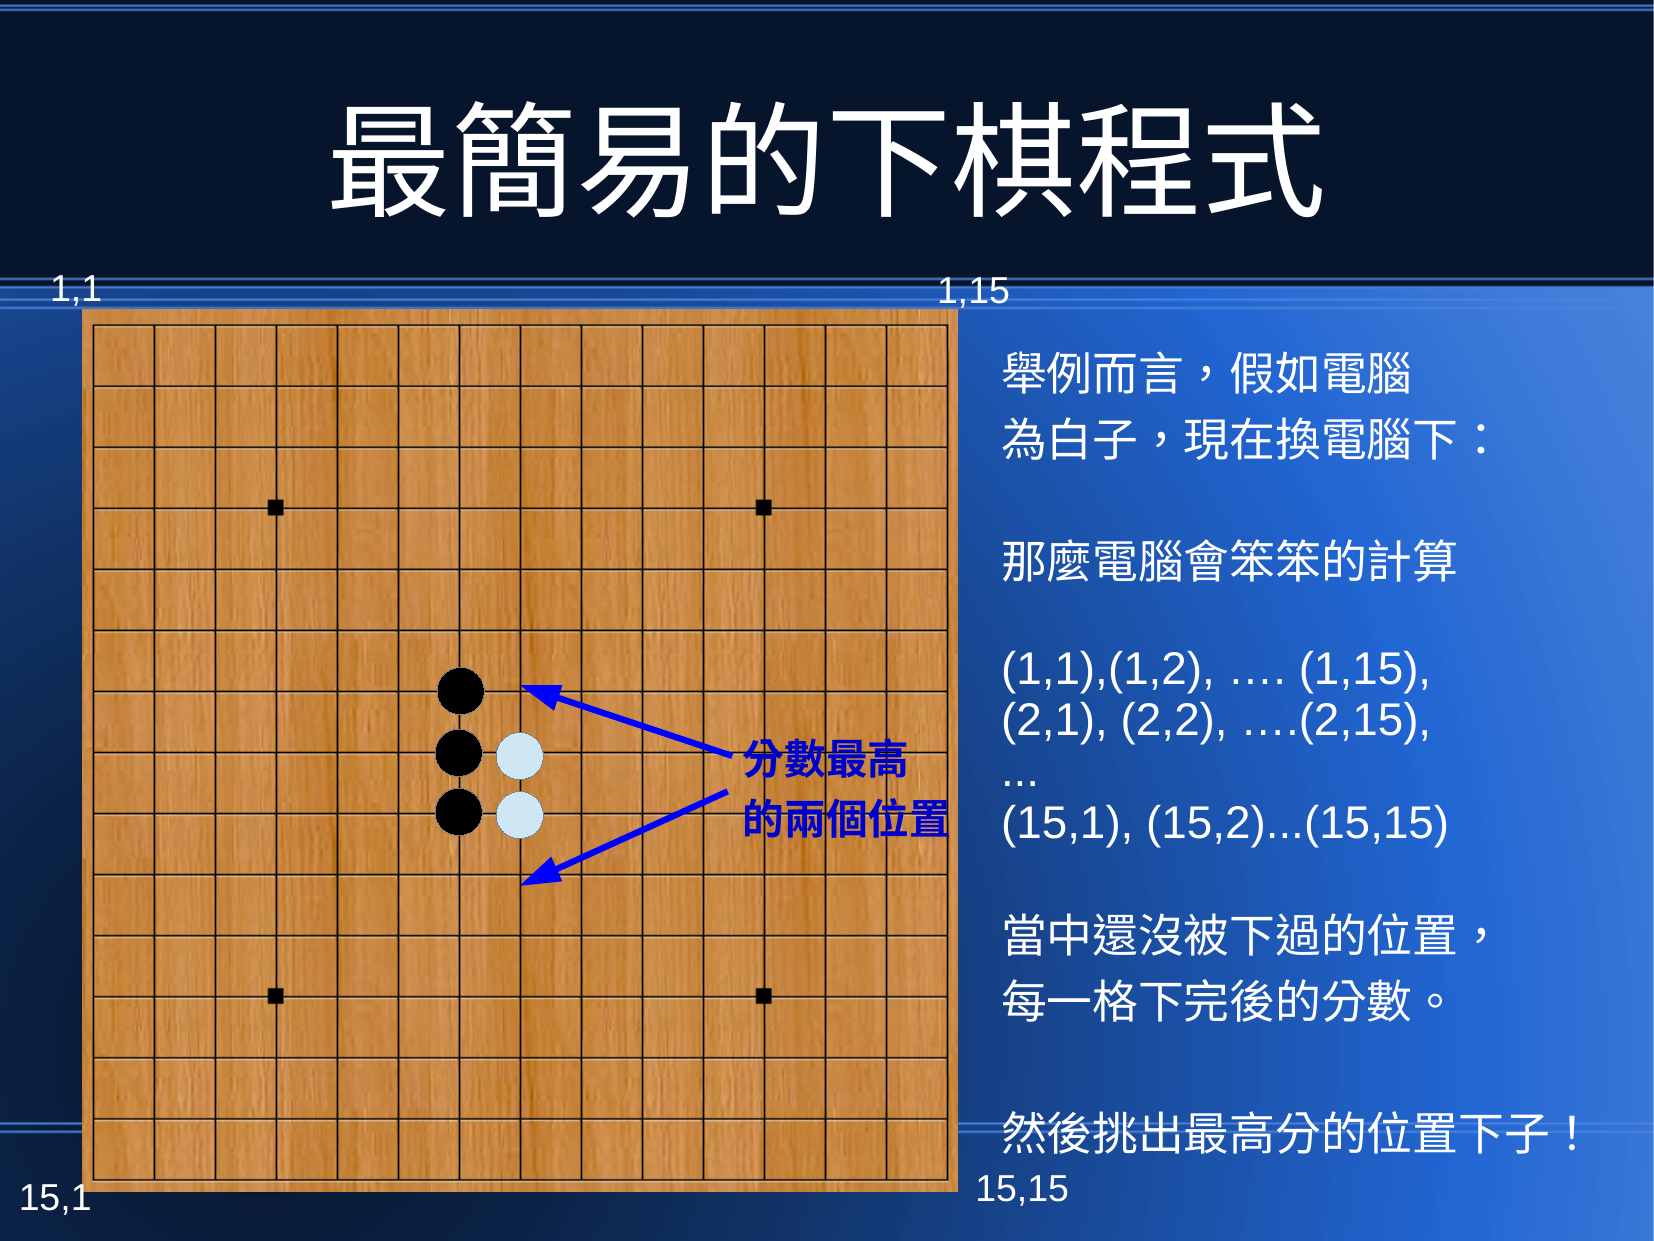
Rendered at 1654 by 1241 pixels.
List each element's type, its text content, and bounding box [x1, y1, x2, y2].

text_box 15,1 [3, 1169, 107, 1227]
text_box [437, 667, 485, 715]
text_box 分數最高 的兩個位置 [727, 718, 967, 839]
title 最簡易的下棋程式 [82, 49, 1571, 257]
text_box 1,15 [922, 262, 1025, 319]
text_box 1,1 [35, 259, 118, 317]
text_box 15,15 [960, 1159, 1084, 1217]
text_box [435, 788, 483, 836]
text_box [496, 791, 544, 839]
picture [0, 0, 1654, 1241]
text_box [435, 729, 483, 777]
text_box 舉例而言，假如電腦 為白子，現在換電腦下： 那麼電腦會笨笨的計算 (1,1),(1,2), …. (1,15), (2,1), (2,2), ….(2,15), ... (15,1), (15,2)...(15,15) 當中還沒被下過的位置， 每一格下完後的分數。 然後挑出最高分的位置下子！ [986, 329, 1611, 1117]
text_box [496, 732, 544, 780]
